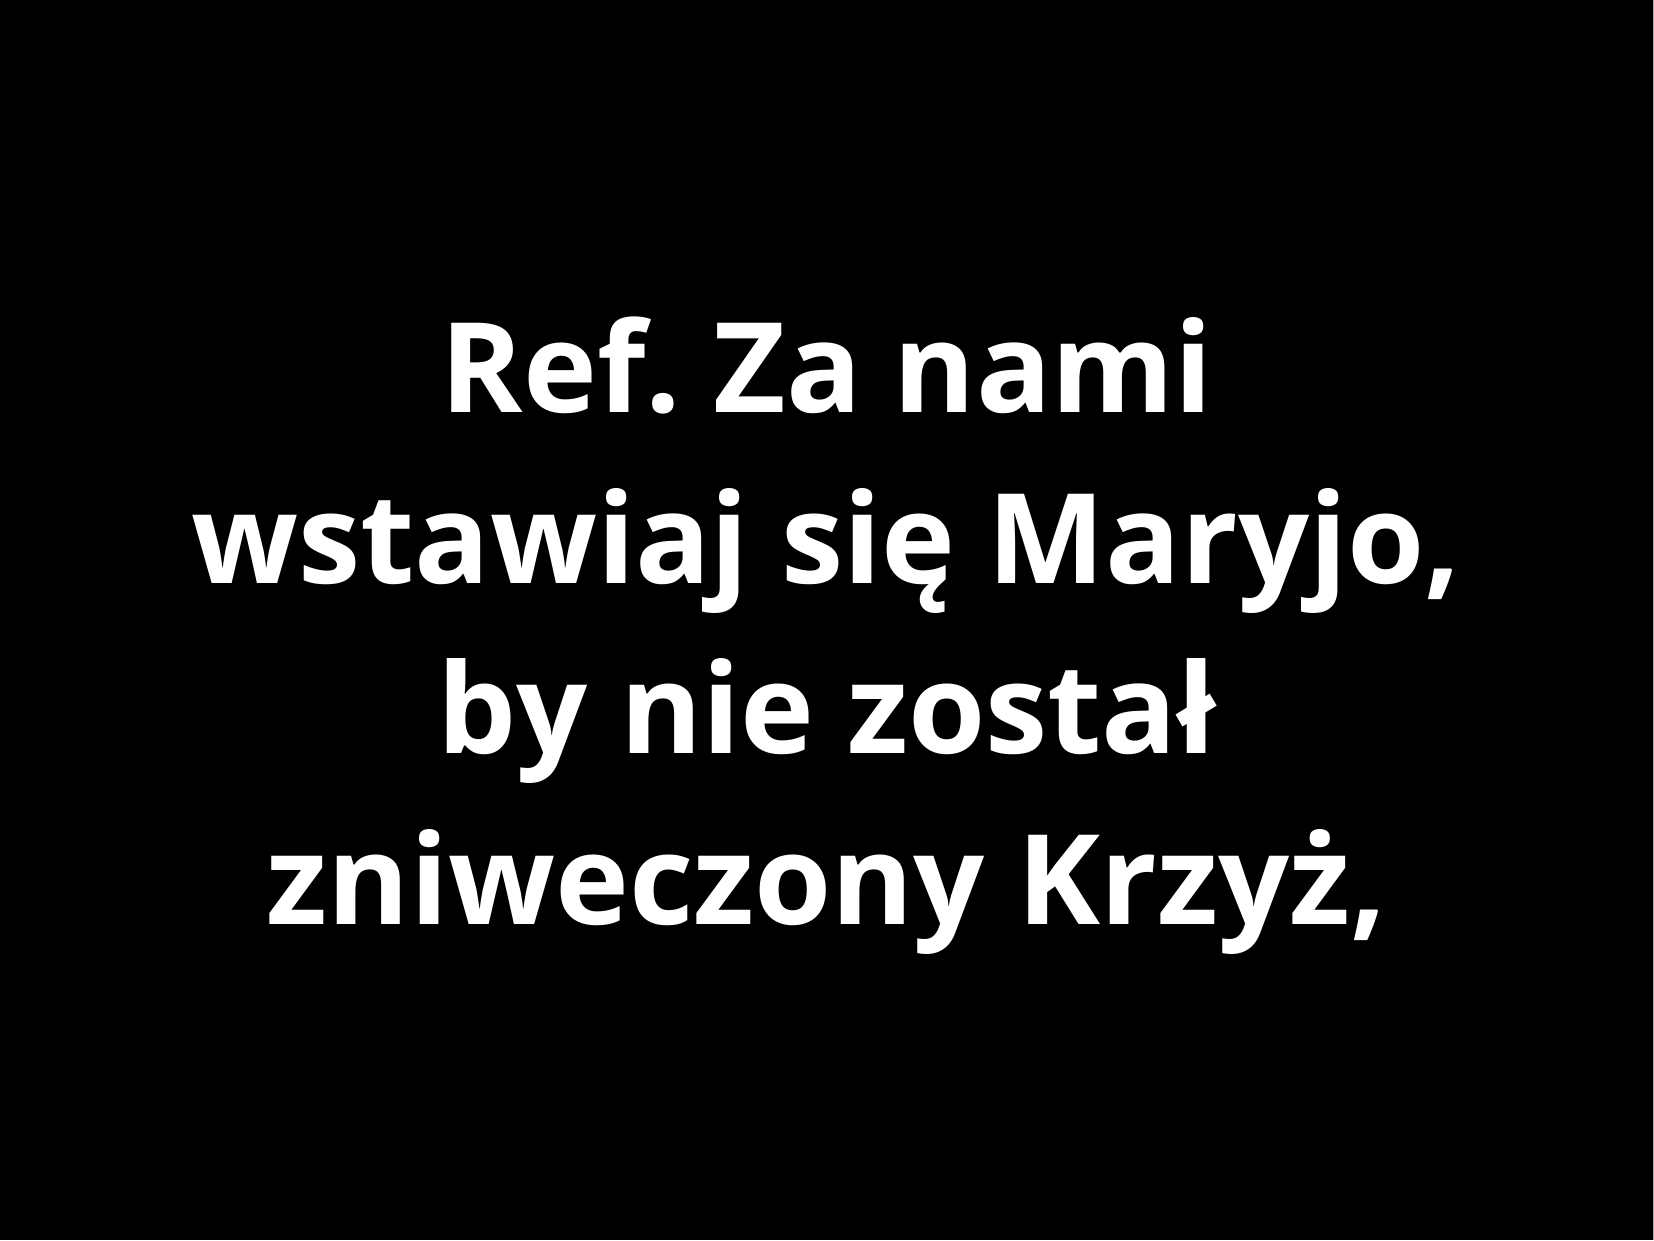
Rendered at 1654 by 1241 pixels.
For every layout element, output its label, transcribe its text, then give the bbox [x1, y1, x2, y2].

subtitle Ref. Za nami wstawiaj się Maryjo, by nie został zniweczony Krzyż, [0, 0, 1654, 1241]
